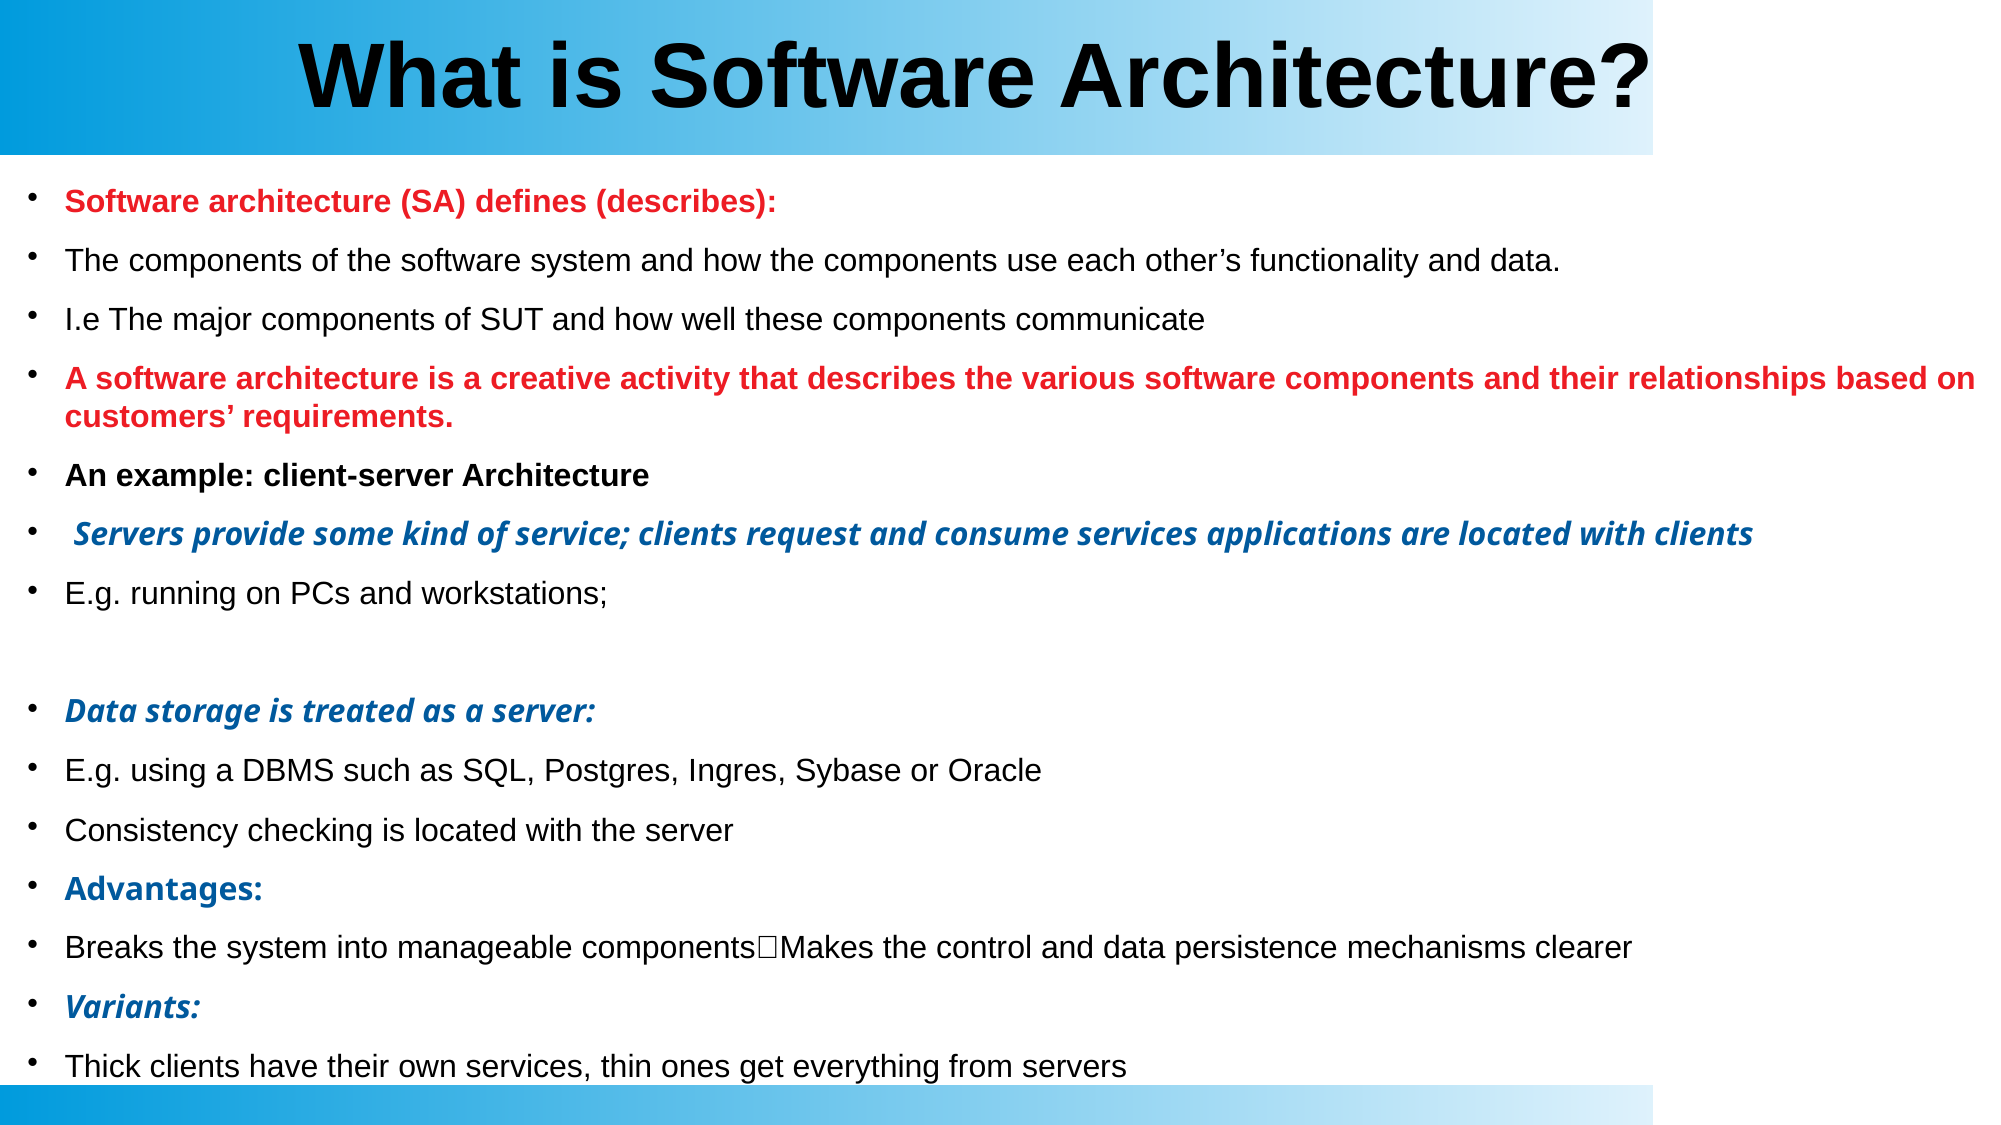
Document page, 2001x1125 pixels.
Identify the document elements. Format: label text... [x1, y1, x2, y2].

title What is Software Architecture? [89, 7, 1890, 135]
list Software architecture (SA) defines (describes): The components of the software system and how the components use each other’s functionality and data. I.e The major components of SUT and how well these components communicate A software architecture is a creative activity that describes the various software components and their relationships based on customers’ requirements. An example: client-server Architecture Servers provide some kind of service; clients request and consume services applications are located with clients E.g. running on PCs and workstations; Data storage is treated as a server: E.g. using a DBMS such as SQL, Postgres, Ingres, Sybase or Oracle Consistency checking is located with the server Advantages: Breaks the system into manageable componentsMakes the control and data persistence mechanisms clearer Variants: Thick clients have their own services, thin ones get everything from servers [14, 179, 1980, 1095]
